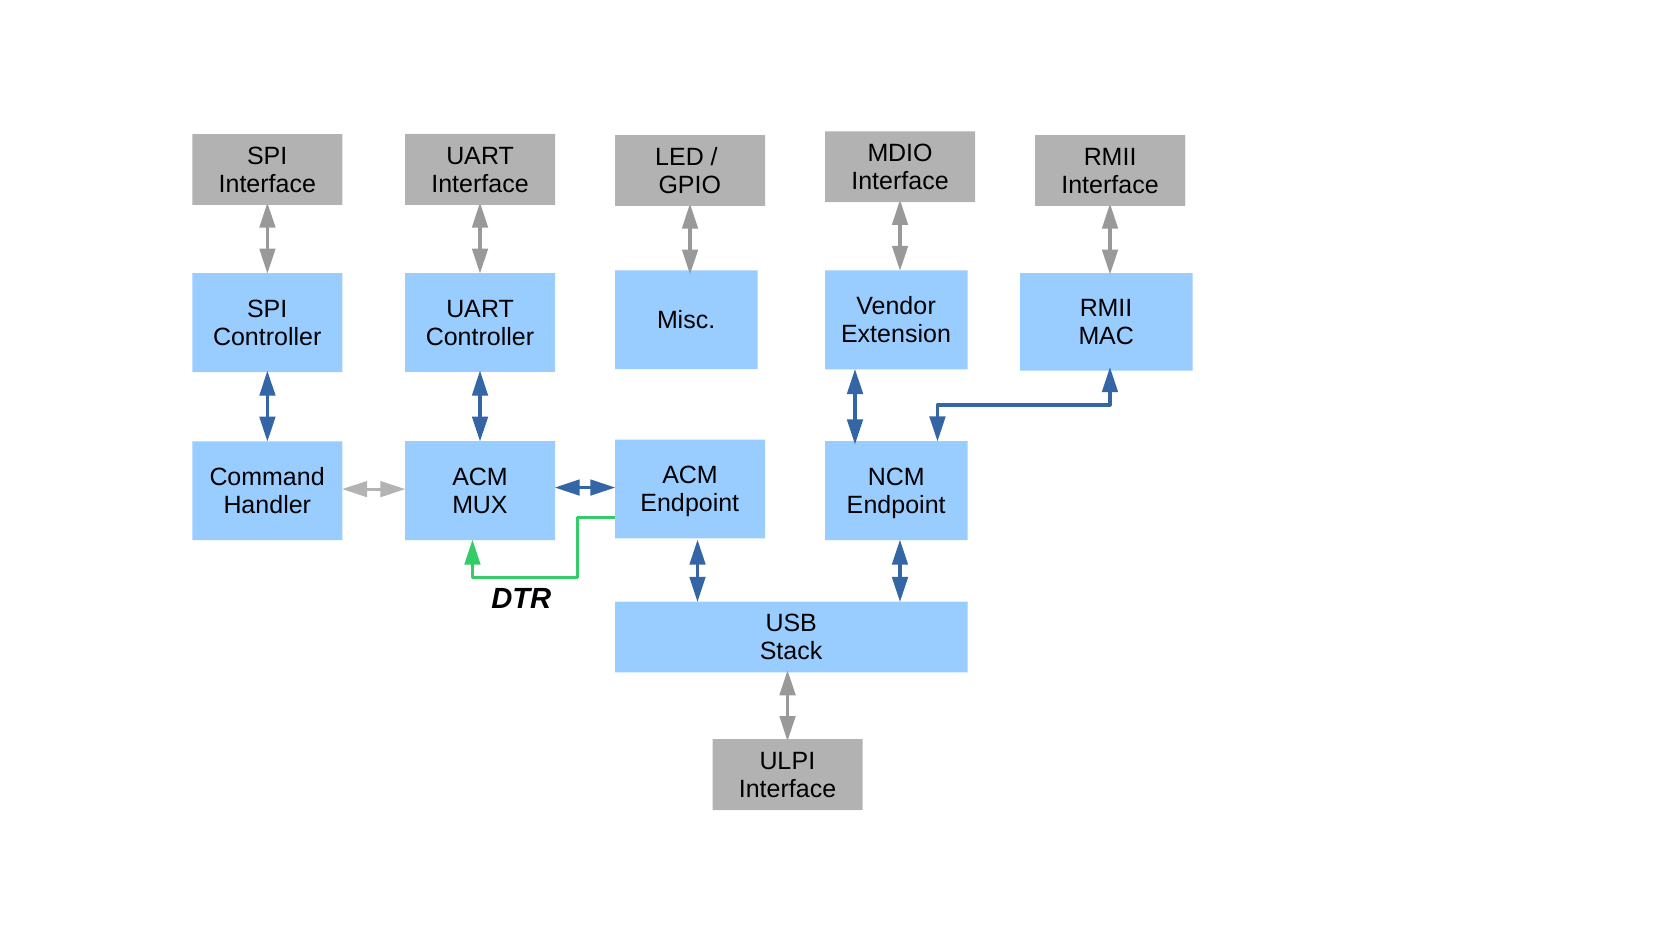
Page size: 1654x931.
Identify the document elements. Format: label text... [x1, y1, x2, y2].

text_box USB Stack [615, 601, 968, 673]
text_box SPI Interface [192, 134, 343, 205]
text_box UART Interface [405, 133, 556, 205]
text_box DTR [472, 575, 571, 623]
text_box UART Controller [405, 273, 556, 372]
text_box ACM Endpoint [615, 439, 766, 539]
text_box NCM Endpoint [825, 441, 968, 541]
text_box ACM MUX [405, 441, 556, 541]
text_box Misc. [615, 270, 758, 370]
text_box RMII MAC [1020, 273, 1193, 371]
text_box Command Handler [192, 441, 343, 541]
text_box MDIO Interface [825, 131, 976, 203]
text_box LED / GPIO [615, 135, 766, 206]
text_box SPI Controller [192, 273, 343, 373]
text_box RMII Interface [1035, 135, 1186, 206]
text_box ULPI Interface [712, 739, 863, 811]
text_box Vendor Extension [825, 270, 968, 370]
